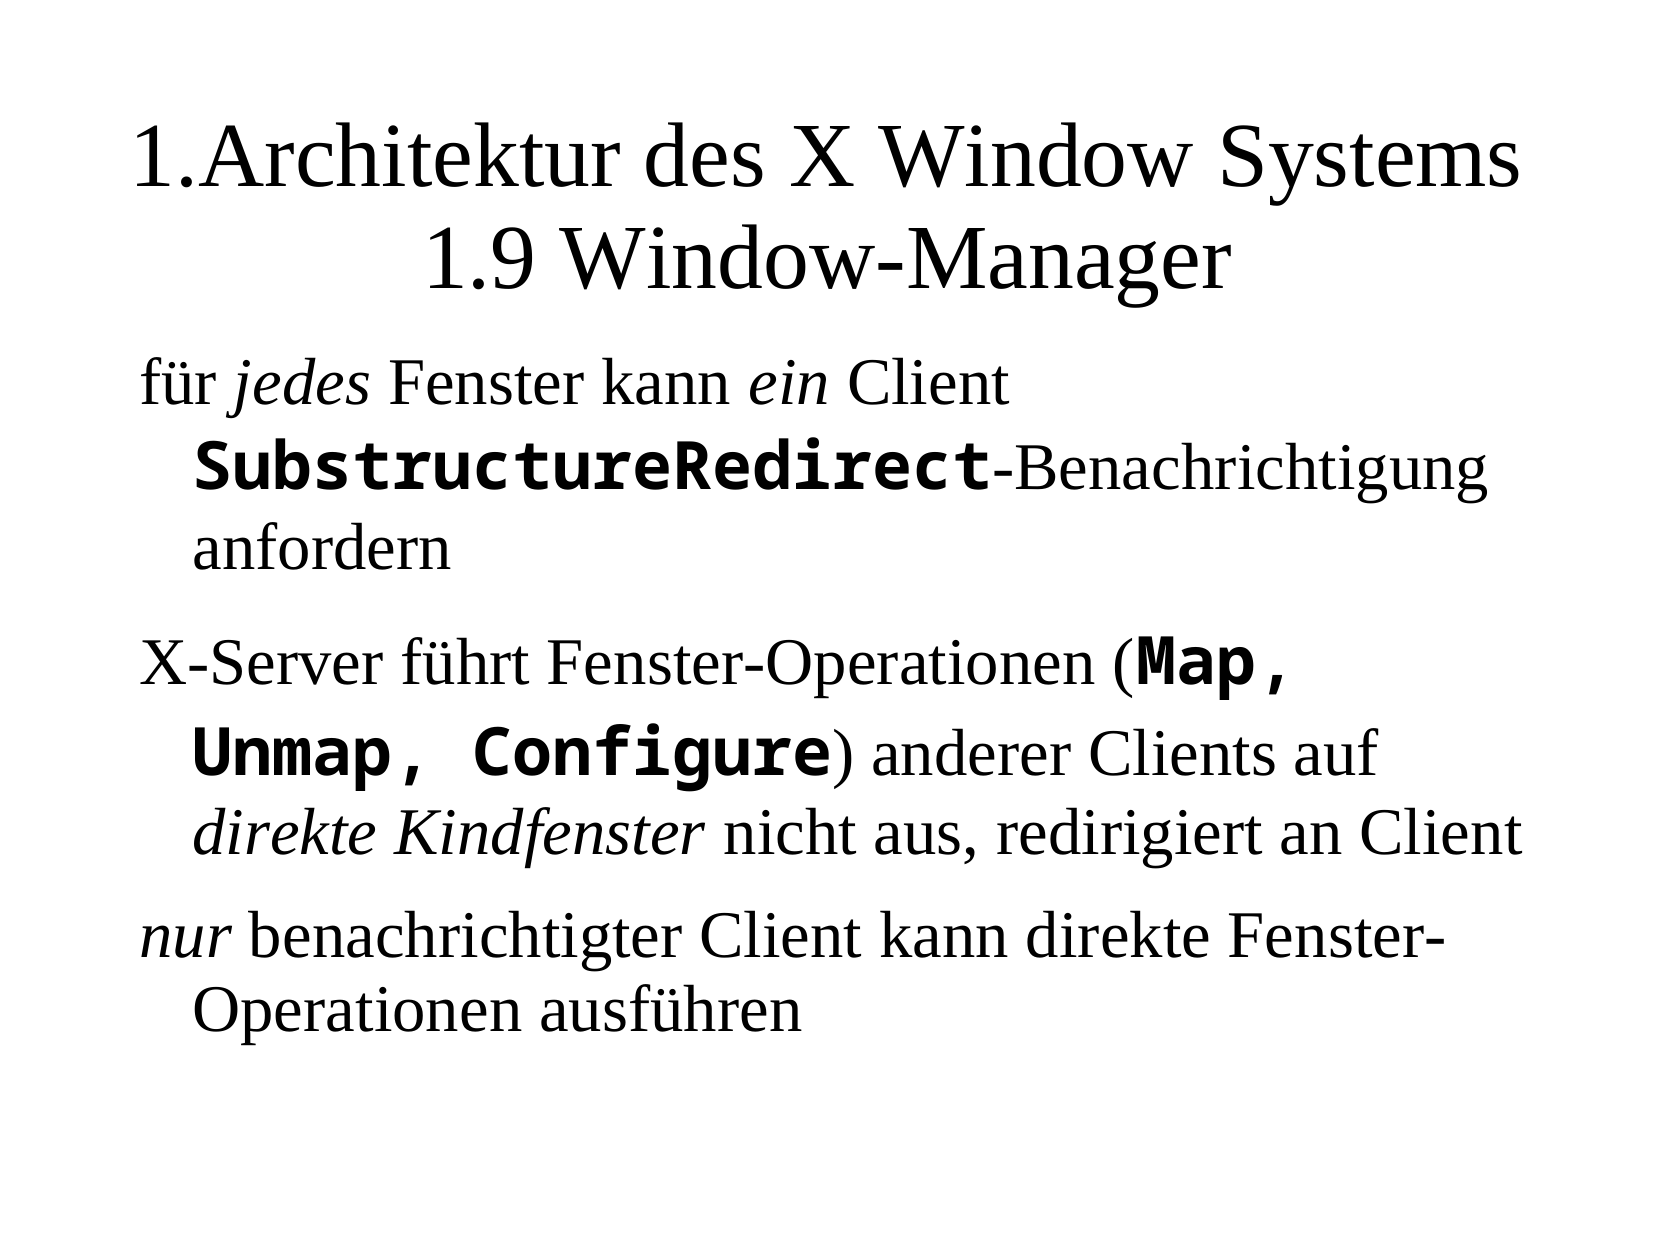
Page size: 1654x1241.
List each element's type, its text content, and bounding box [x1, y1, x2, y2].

title 1.Architektur des X Window Systems 1.9 Window-Manager [121, 102, 1534, 311]
list für jedes Fenster kann ein Client SubstructureRedirect-Benachrichtigung anfordern X-Server führt Fenster-Operationen (Map, Unmap, Configure) anderer Clients auf direkte Kindfenster nicht aus, redirigiert an Client nur benachrichtigter Client kann direkte Fenster-Operationen ausführen [121, 344, 1534, 1127]
